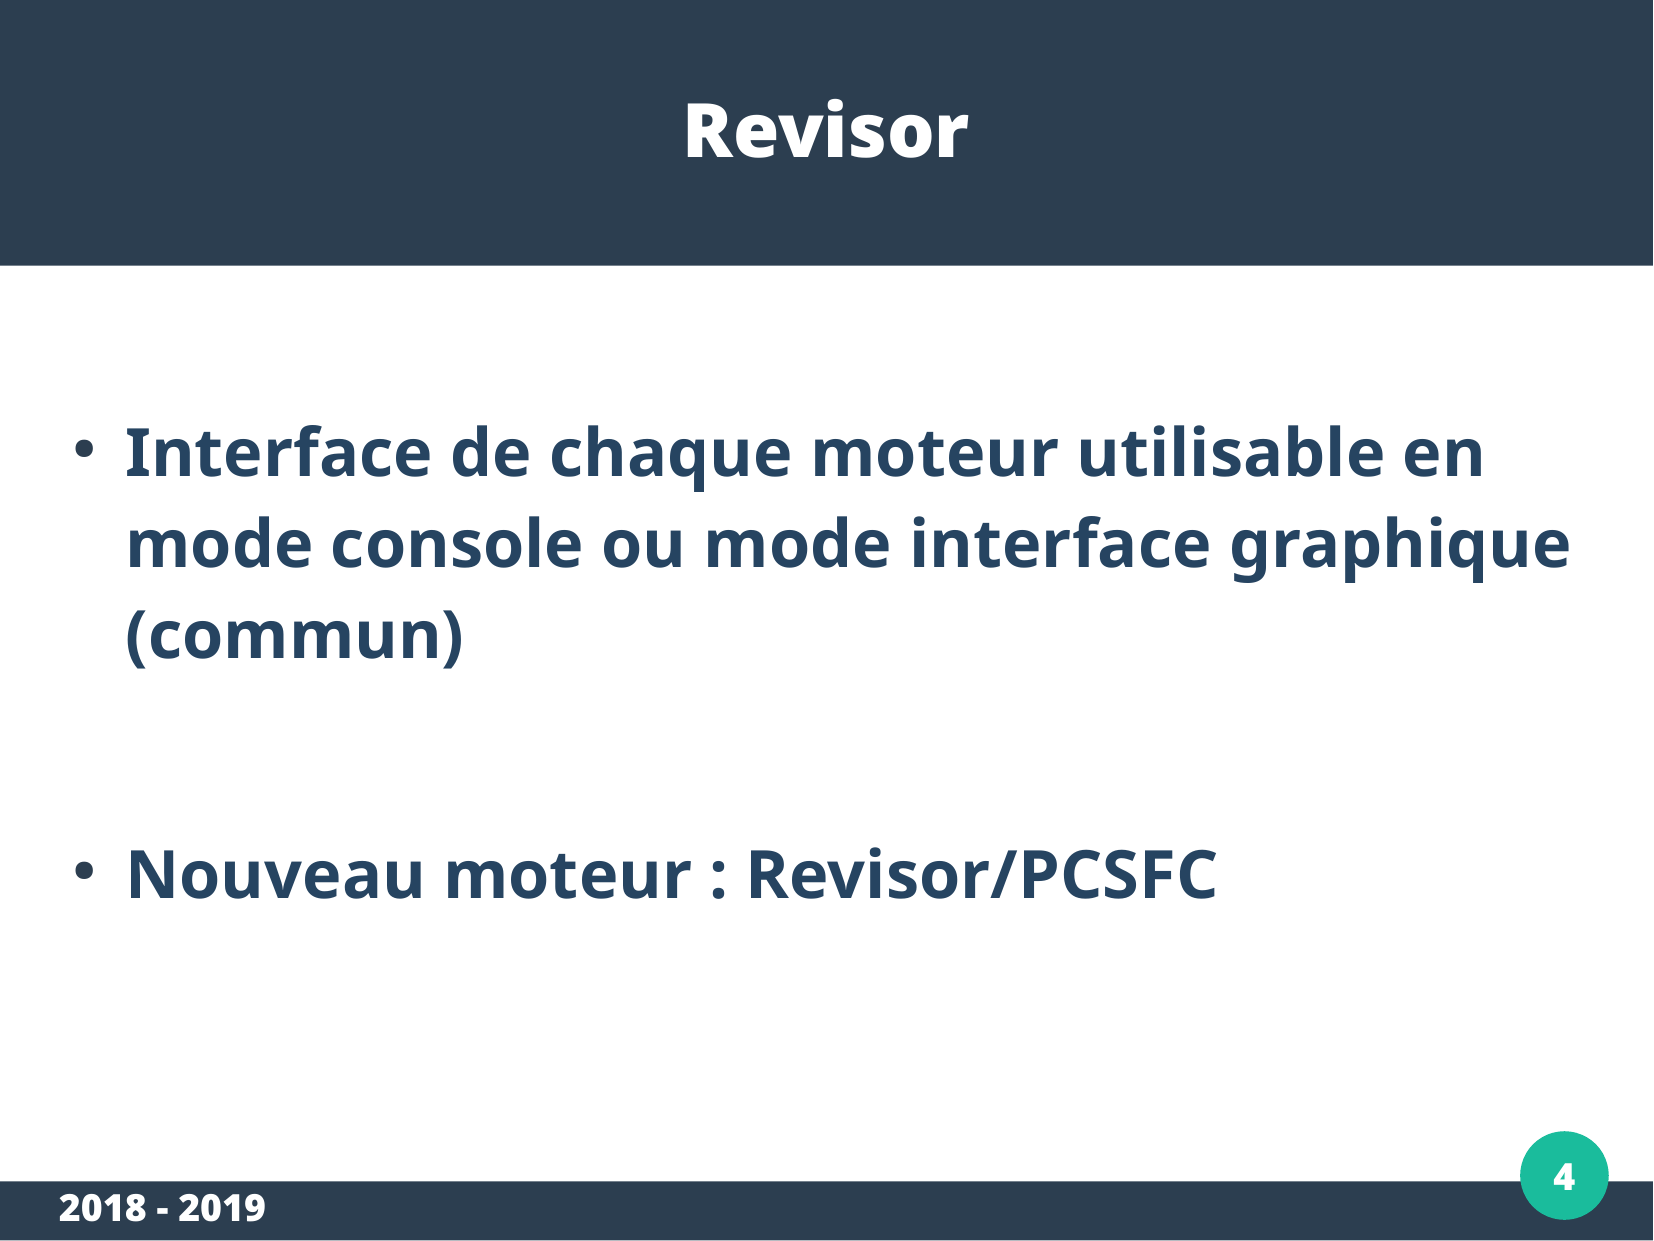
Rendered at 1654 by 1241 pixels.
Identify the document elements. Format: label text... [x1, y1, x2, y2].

list Interface de chaque moteur utilisable en mode console ou mode interface graphique (commun) Nouveau moteur : Revisor/PCSFC [54, 285, 1590, 963]
title Revisor [58, 49, 1594, 207]
